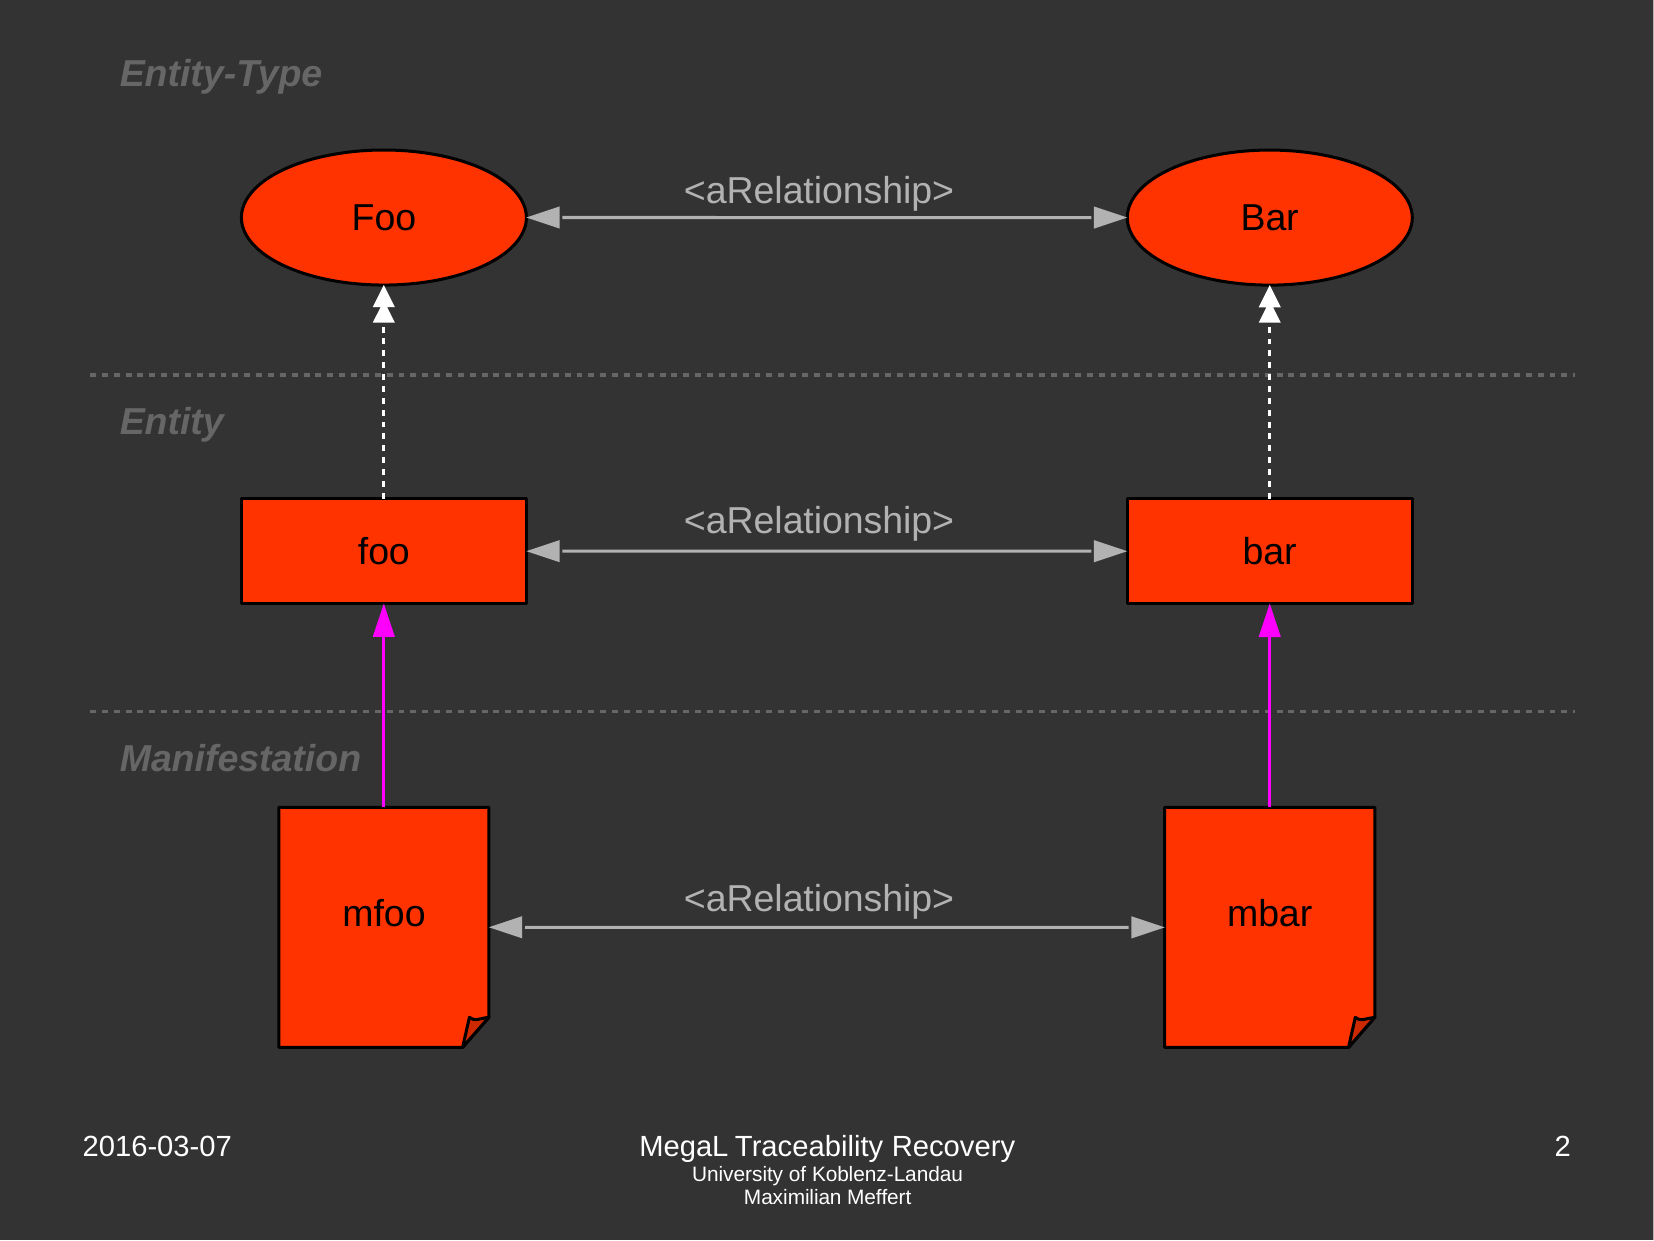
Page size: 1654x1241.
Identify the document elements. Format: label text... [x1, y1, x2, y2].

text_box Entity [105, 393, 346, 451]
text_box mfoo [278, 807, 489, 1048]
text_box bar [1127, 498, 1413, 604]
text_box Foo [241, 150, 527, 286]
text_box <aRelationship> [669, 870, 985, 928]
text_box Bar [1127, 150, 1413, 286]
text_box foo [241, 498, 527, 604]
text_box Manifestation [105, 730, 382, 787]
text_box <aRelationship> [669, 161, 985, 219]
text_box mbar [1164, 807, 1375, 1048]
text_box <aRelationship> [669, 492, 985, 550]
text_box Entity-Type [105, 45, 346, 102]
